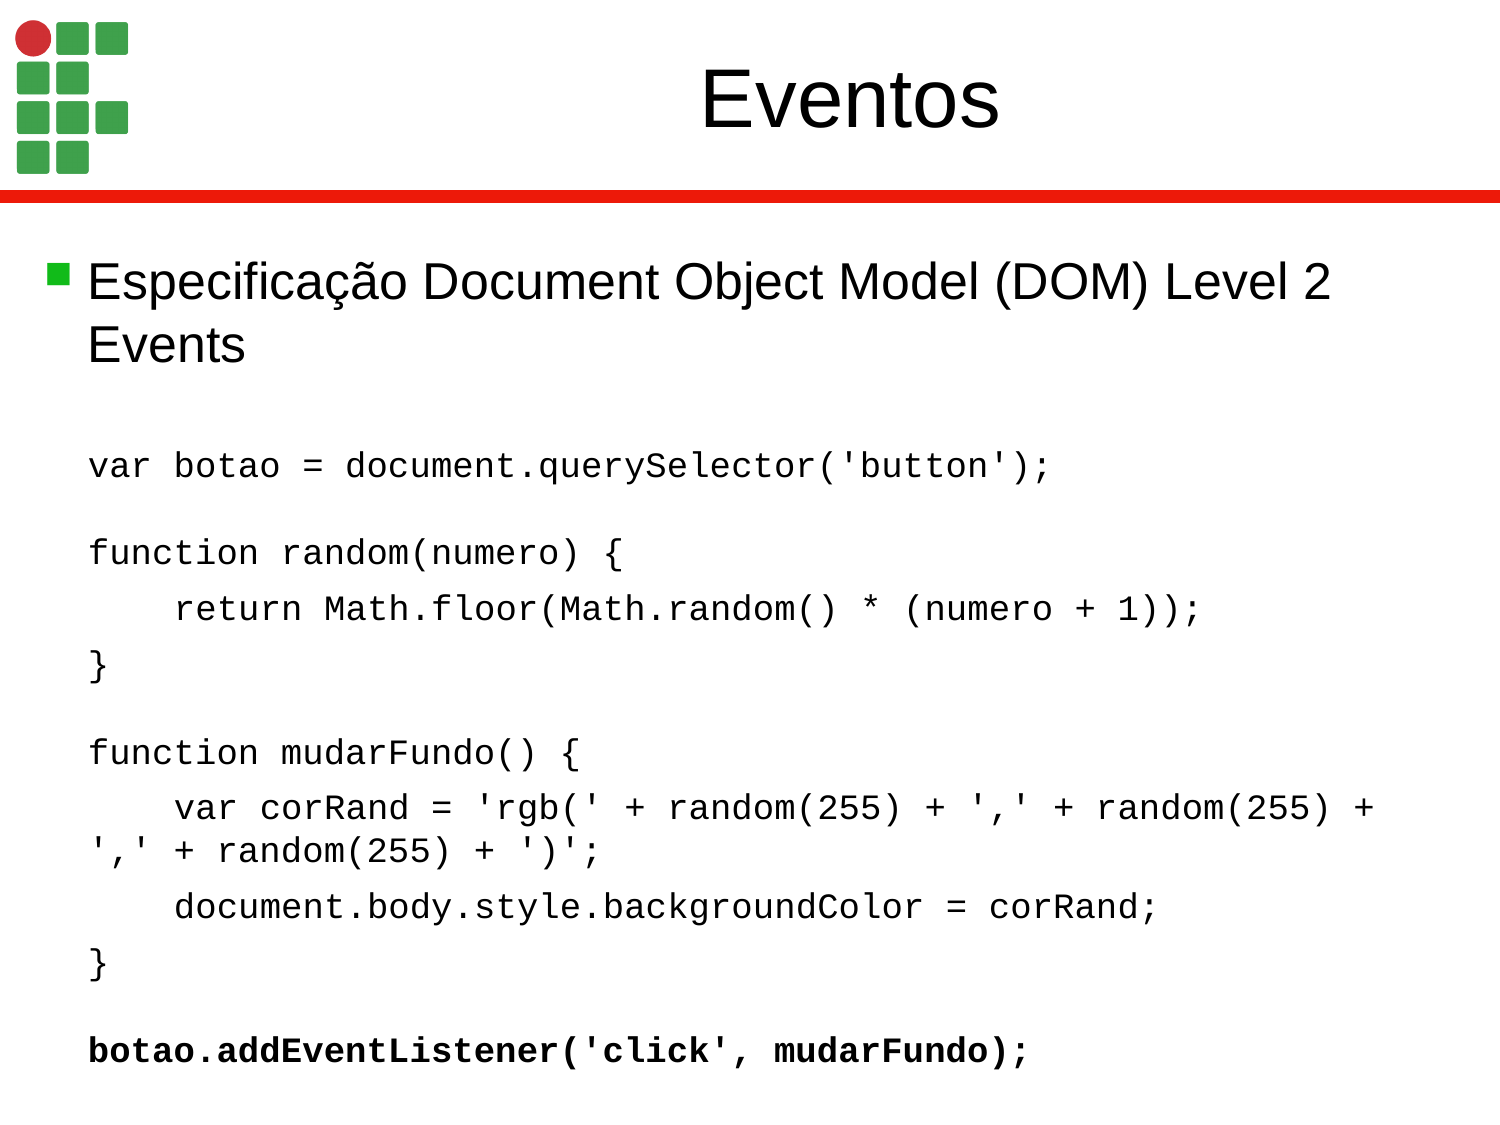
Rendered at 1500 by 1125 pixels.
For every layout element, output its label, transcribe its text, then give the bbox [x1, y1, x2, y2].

list Especificação Document Object Model (DOM) Level 2 Events var botao = document.querySelector('button'); function random(numero) { return Math.floor(Math.random() * (numero + 1)); } function mudarFundo() { var corRand = 'rgb(' + random(255) + ',' + random(255) + ',' + random(255) + ')'; document.body.style.backgroundColor = corRand; } botao.addEventListener('click', mudarFundo); [29, 207, 1471, 1087]
picture [14, 16, 130, 178]
title Eventos [230, 0, 1471, 202]
